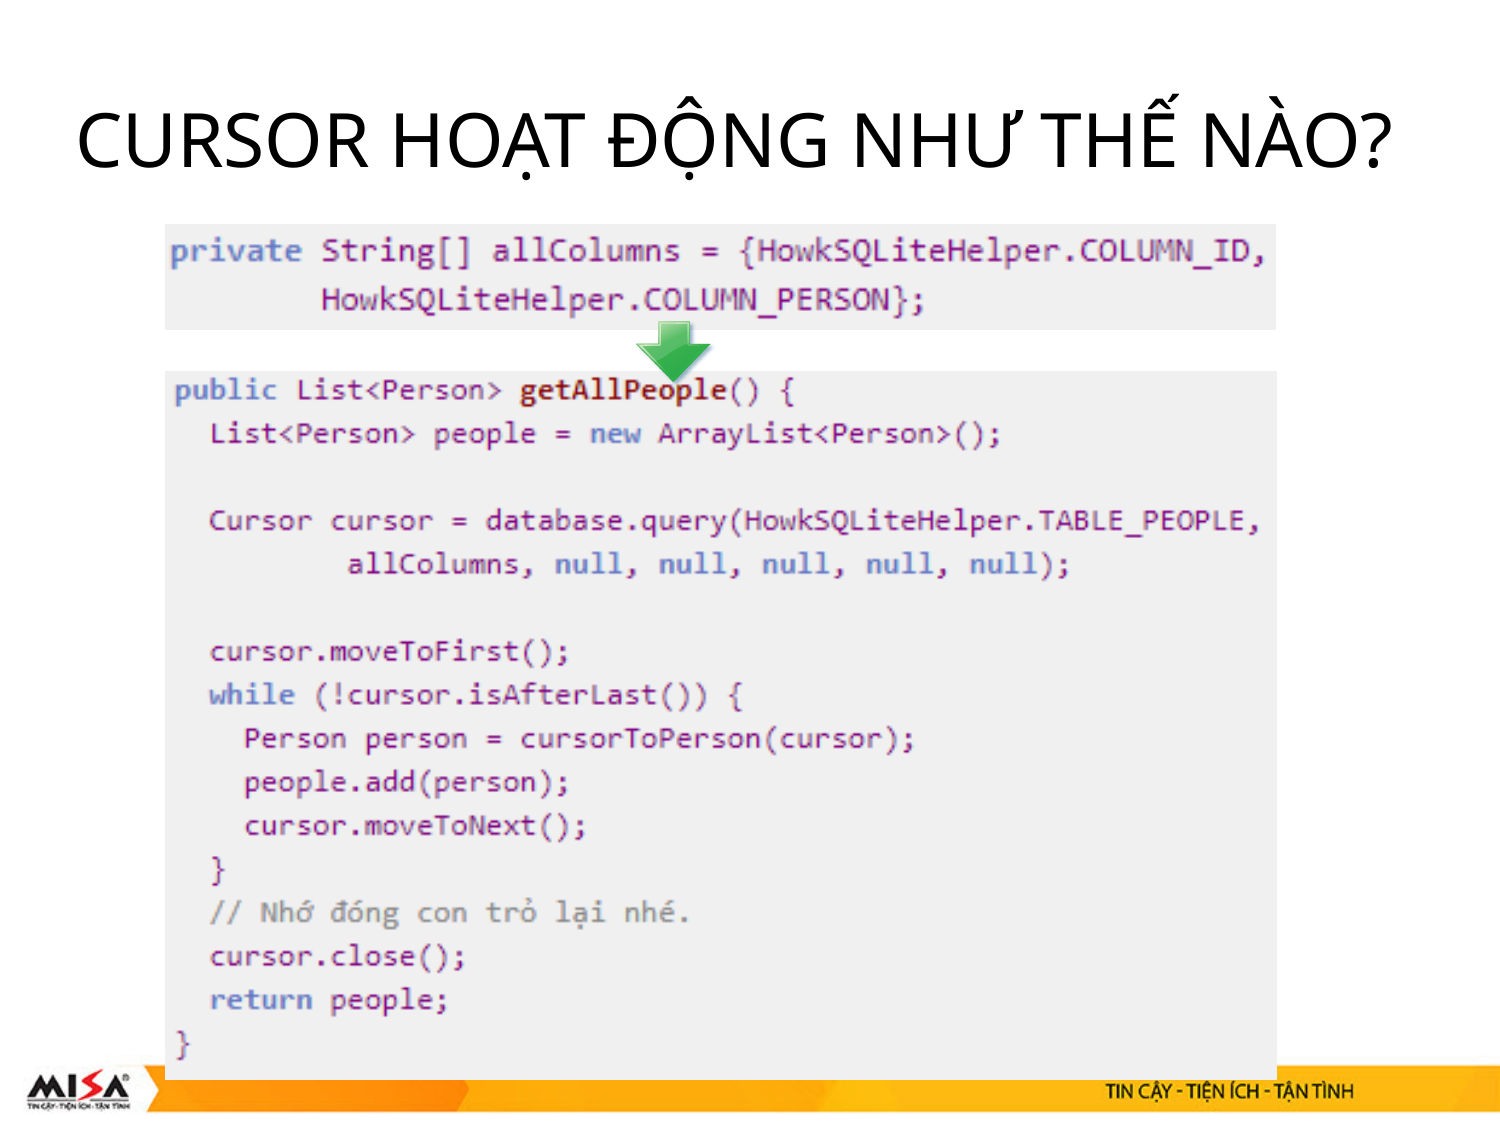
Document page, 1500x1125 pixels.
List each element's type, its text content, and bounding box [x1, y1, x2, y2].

title CURSOR HOẠT ĐỘNG NHƯ THẾ NÀO? [75, 45, 1425, 233]
picture [0, 0, 1500, 1125]
